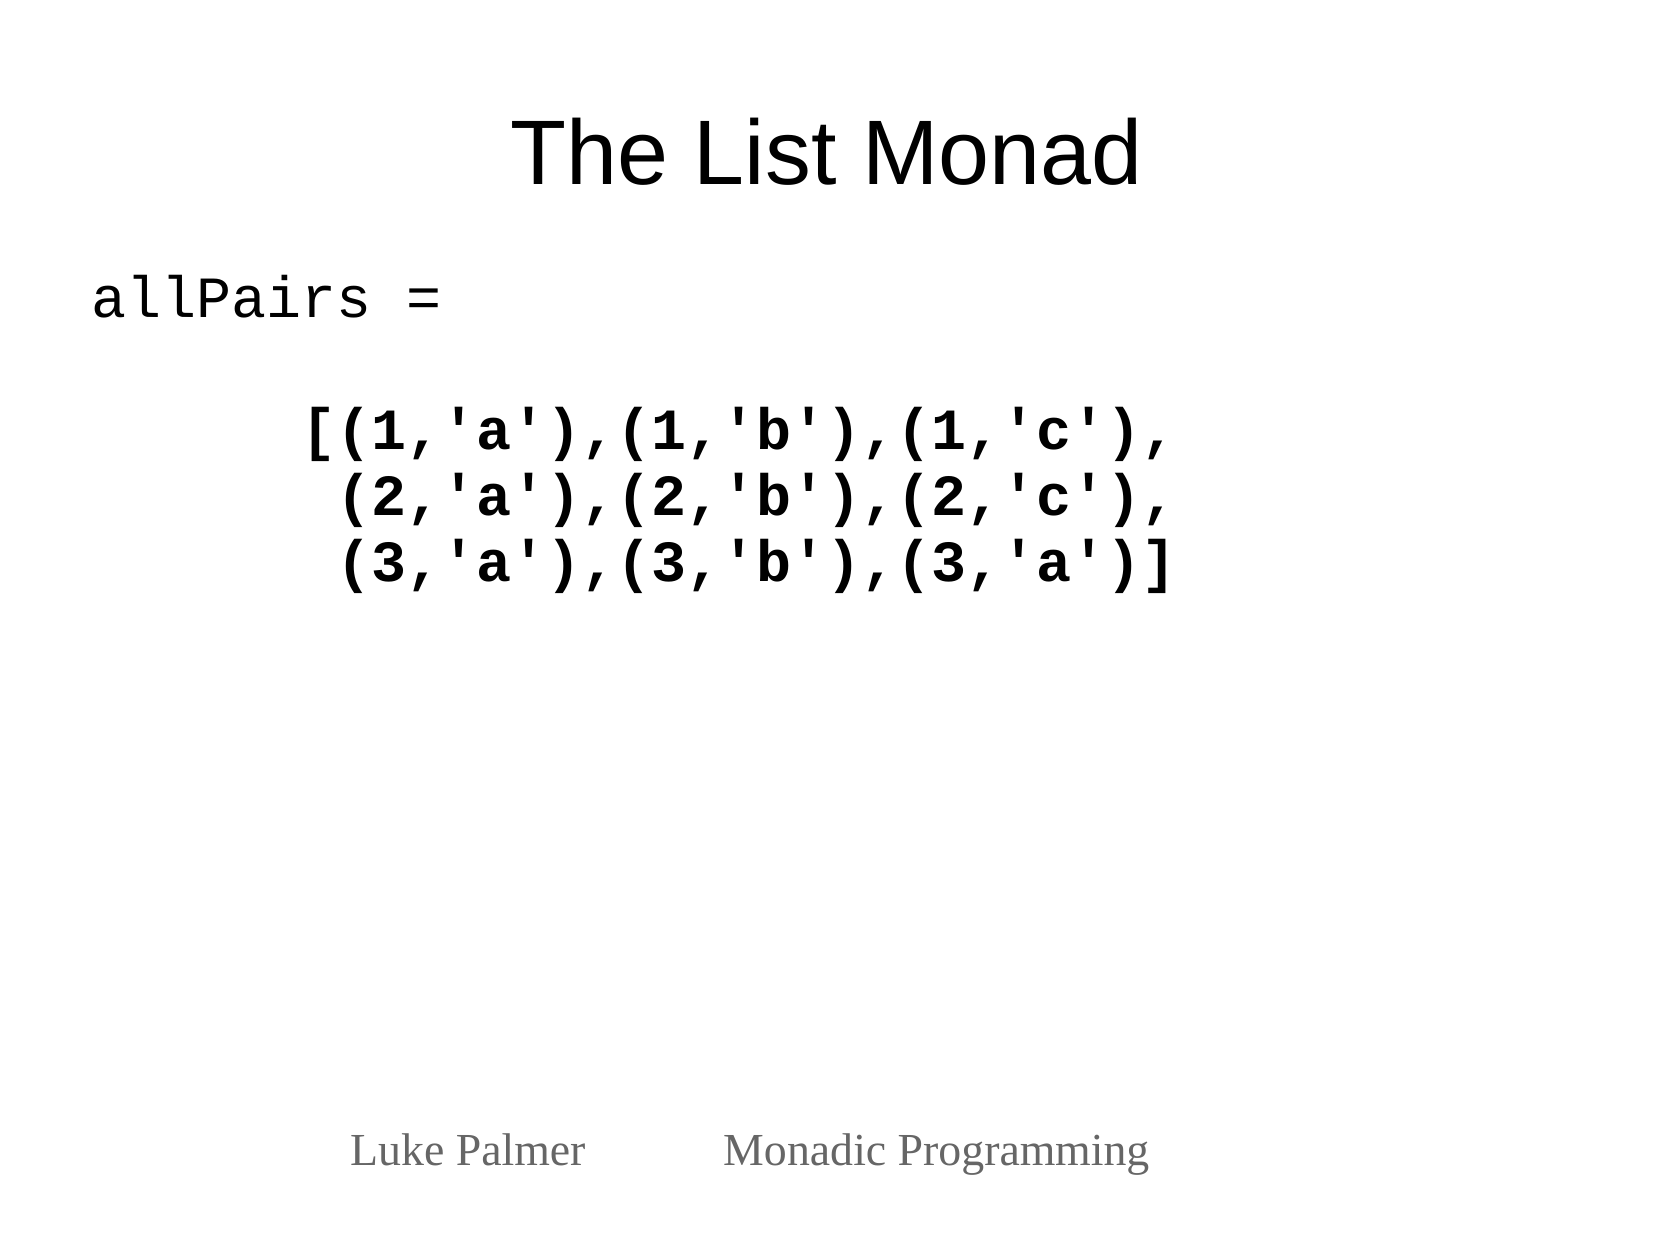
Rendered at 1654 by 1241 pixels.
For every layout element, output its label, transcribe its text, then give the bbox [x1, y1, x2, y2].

text_box allPairs = [(1,'a'),(1,'b'),(1,'c'), (2,'a'),(2,'b'),(2,'c'), (3,'a'),(3,'b'),(3,'a')] [75, 260, 1651, 609]
title The List Monad [82, 49, 1571, 257]
